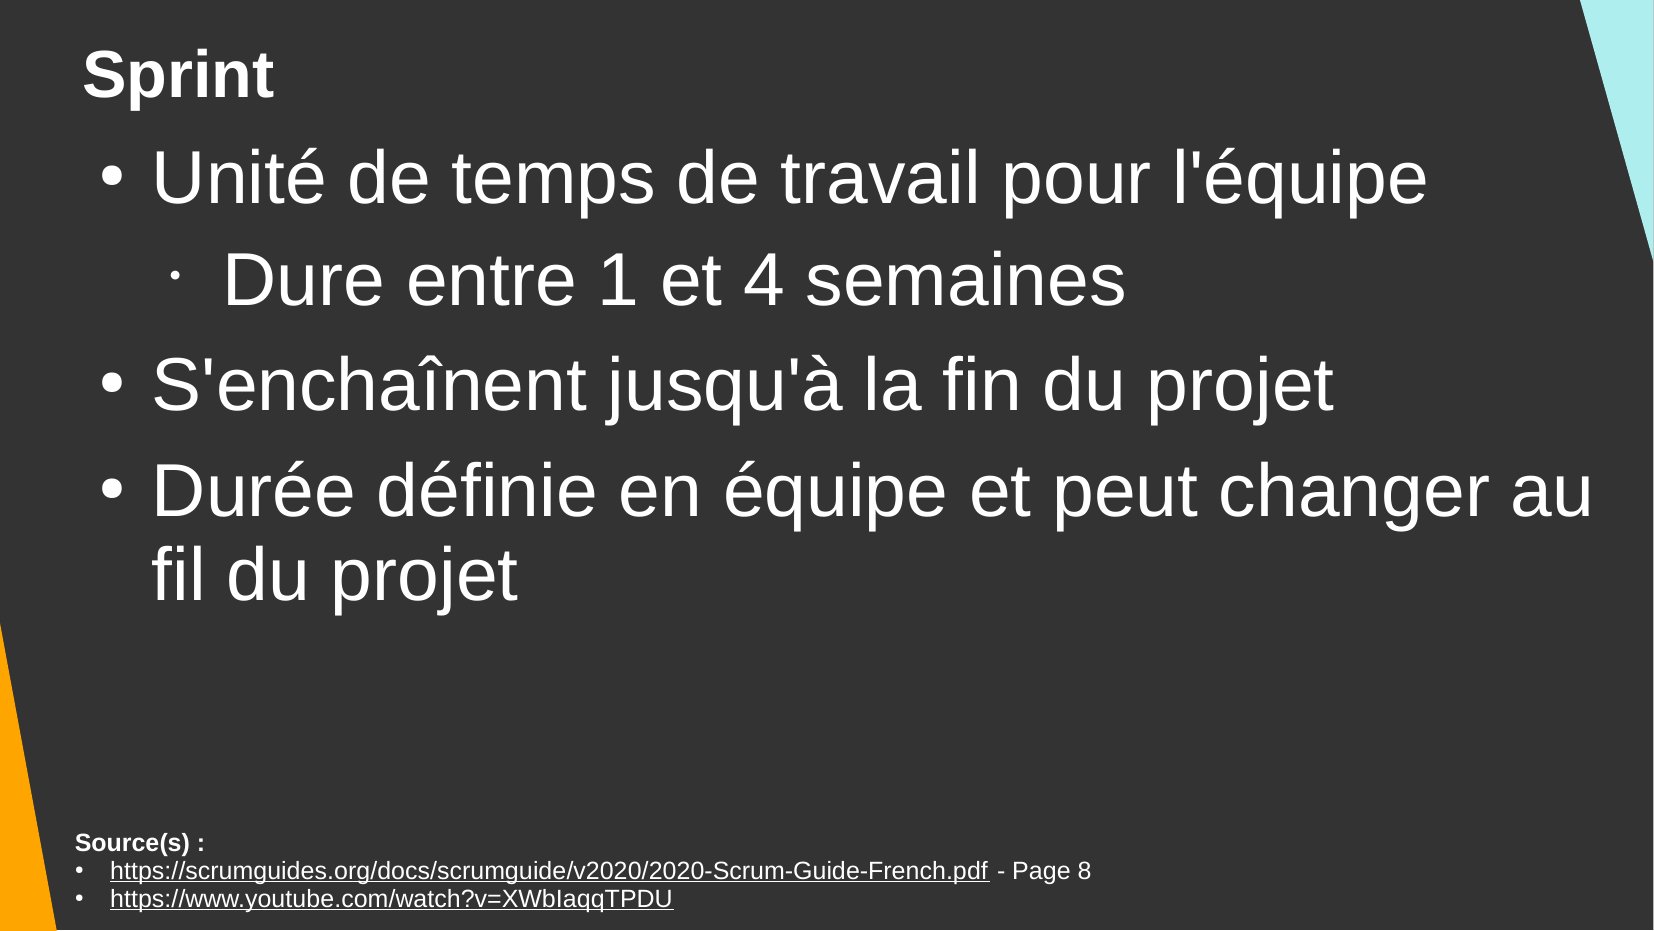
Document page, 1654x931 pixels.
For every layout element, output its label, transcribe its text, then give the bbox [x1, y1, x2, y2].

text_box [0, 623, 57, 931]
text_box Source(s) : https://scrumguides.org/docs/scrumguide/v2020/2020-Scrum-Guide-French.pdf - Page 8 https://www.youtube.com/watch?v=XWbIaqqTPDU [60, 821, 1546, 921]
text_box [1579, 0, 1654, 265]
title Sprint [82, 37, 1571, 122]
list Unité de temps de travail pour l'équipe Dure entre 1 et 4 semaines S'enchaînent jusqu'à la fin du projet Durée définie en équipe et peut changer au fil du projet [80, 135, 1620, 777]
